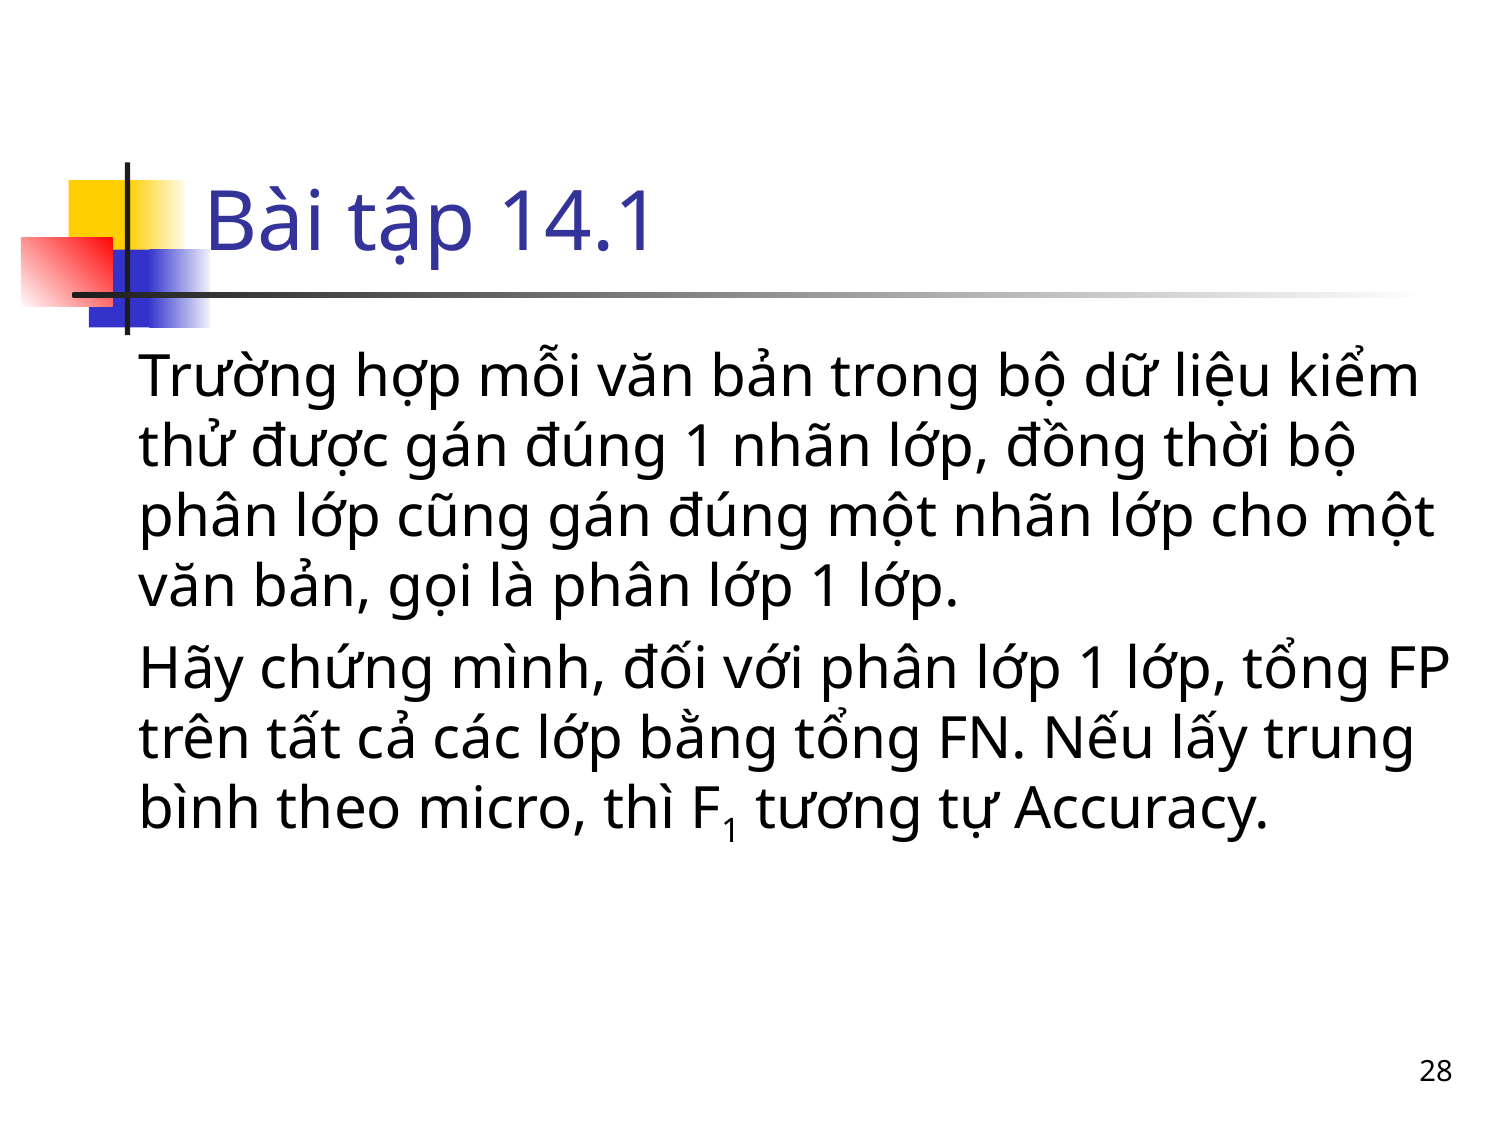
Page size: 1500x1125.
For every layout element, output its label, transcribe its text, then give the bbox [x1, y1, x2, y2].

slide_number <number> [1155, 1024, 1468, 1100]
title Bài tập 14.1 [188, 35, 1468, 275]
list Trường hợp mỗi văn bản trong bộ dữ liệu kiểm thử được gán đúng 1 nhãn lớp, đồng thời bộ phân lớp cũng gán đúng một nhãn lớp cho một văn bản, gọi là phân lớp 1 lớp. Hãy chứng mình, đối với phân lớp 1 lớp, tổng FP trên tất cả các lớp bằng tổng FN. Nếu lấy trung bình theo micro, thì F1 tương tự Accuracy. [123, 331, 1469, 1006]
